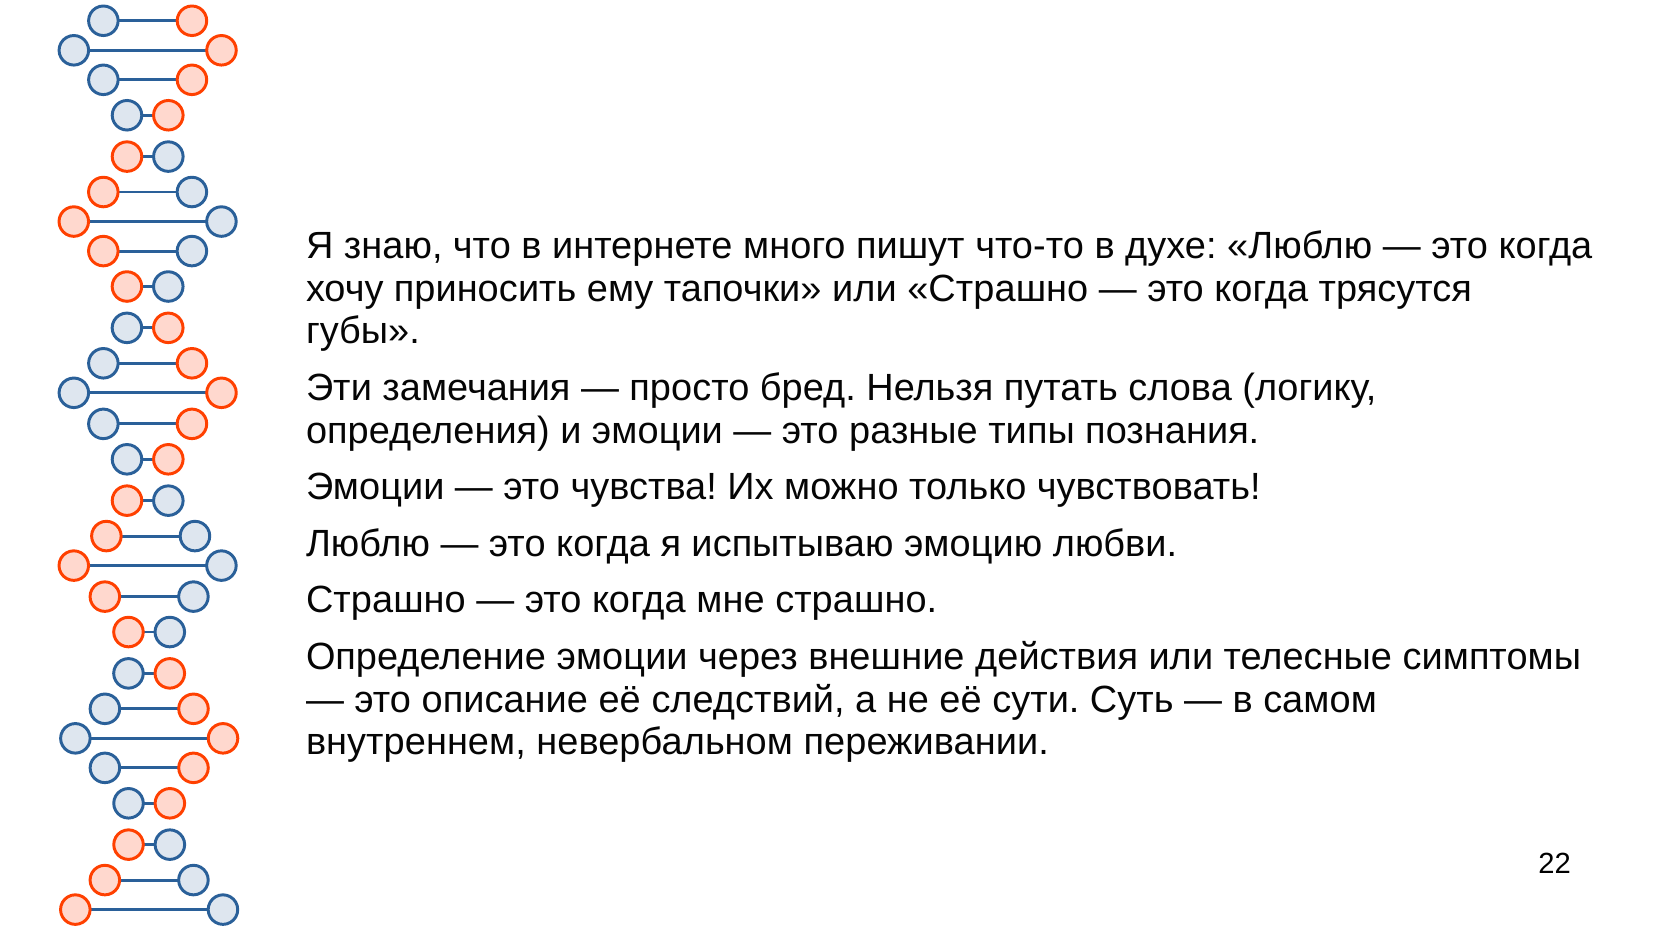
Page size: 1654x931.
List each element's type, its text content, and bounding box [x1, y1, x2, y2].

list Я знаю, что в интернете много пишут что-то в духе: «Люблю — это когда хочу приносить ему тапочки» или «Страшно — это когда трясутся губы». Эти замечания — просто бред. Нельзя путать слова (логику, определения) и эмоции — это разные типы познания. Эмоции — это чувства! Их можно только чувствовать! Люблю — это когда я испытываю эмоцию любви. Страшно — это когда мне страшно. Определение эмоции через внешние действия или телесные симптомы — это описание её следствий, а не её сути. Суть — в самом внутреннем, невербальном переживании. [265, 224, 1595, 764]
